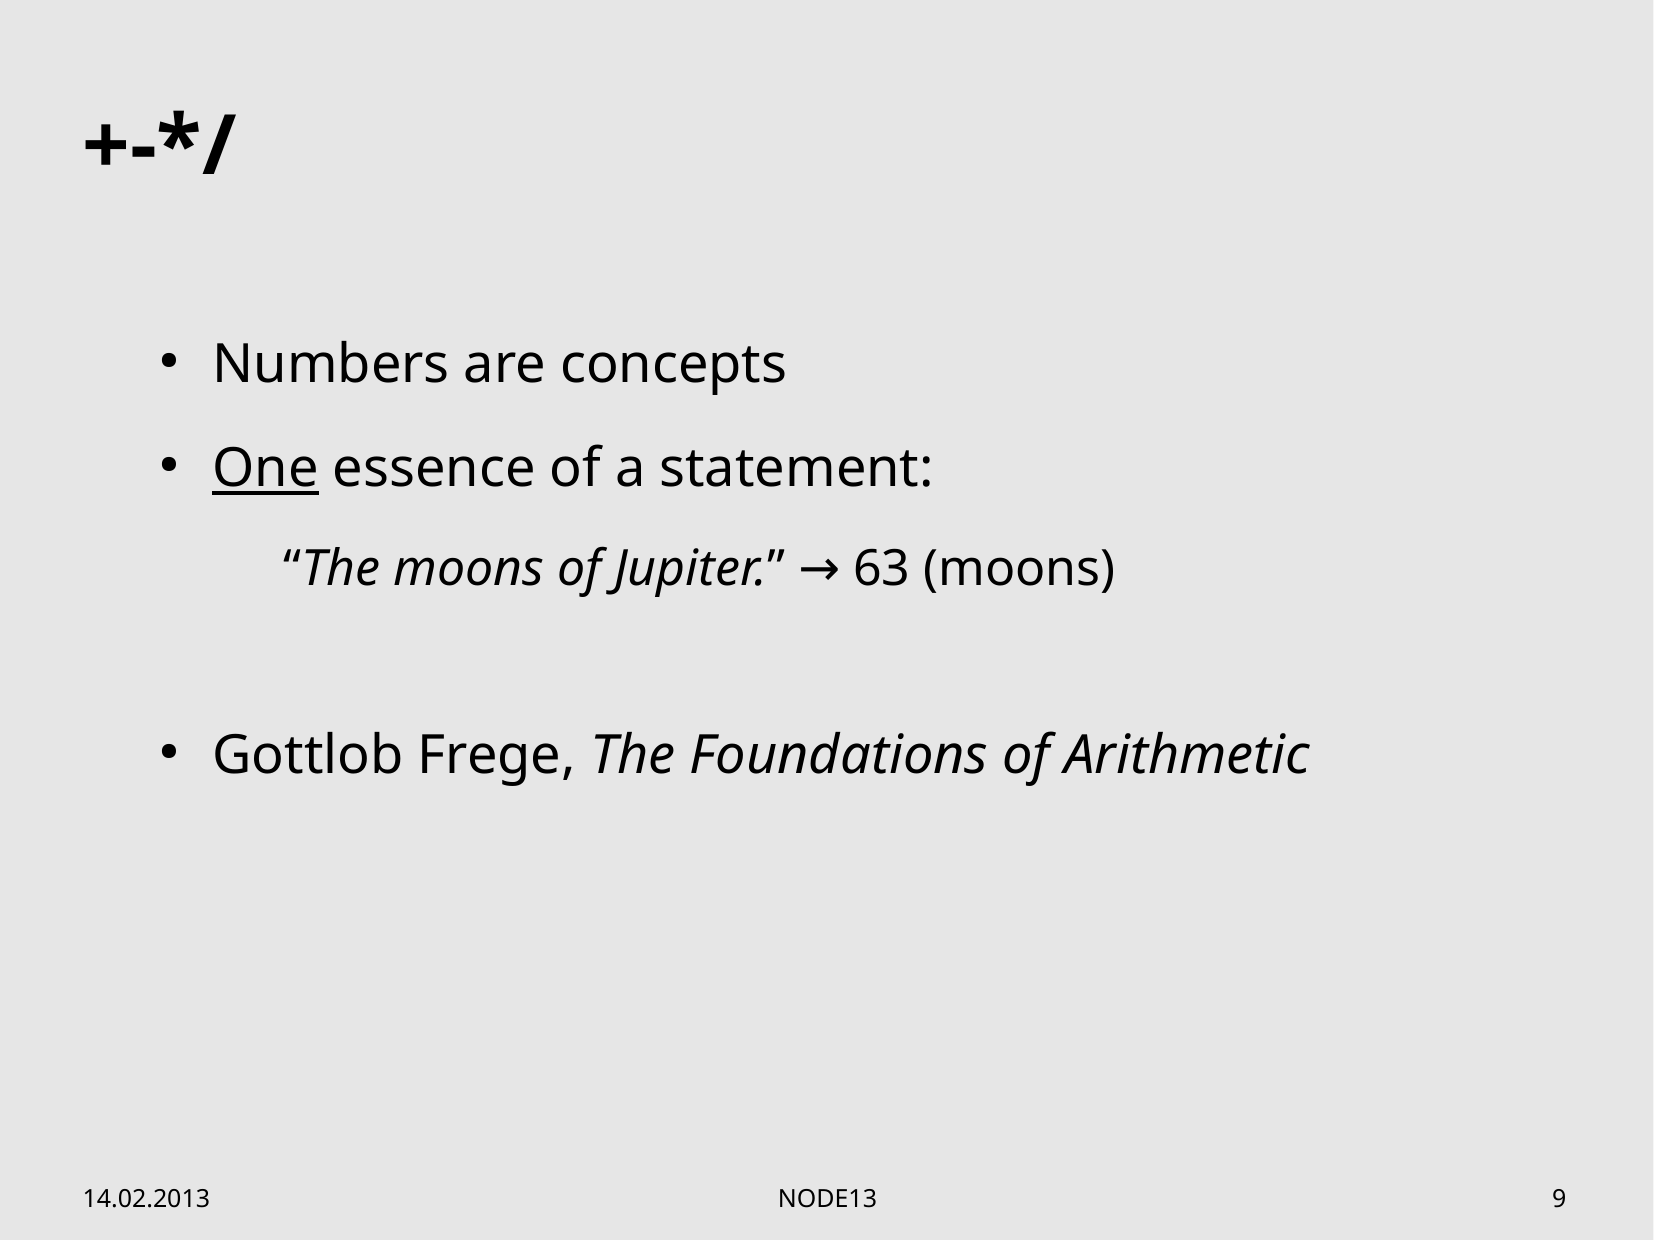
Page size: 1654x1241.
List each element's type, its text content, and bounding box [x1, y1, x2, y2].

title +-*/ [82, 86, 1571, 225]
list Numbers are concepts One essence of a statement: “The moons of Jupiter.” → 63 (moons) Gottlob Frege, The Foundations of Arithmetic [141, 324, 1571, 1094]
